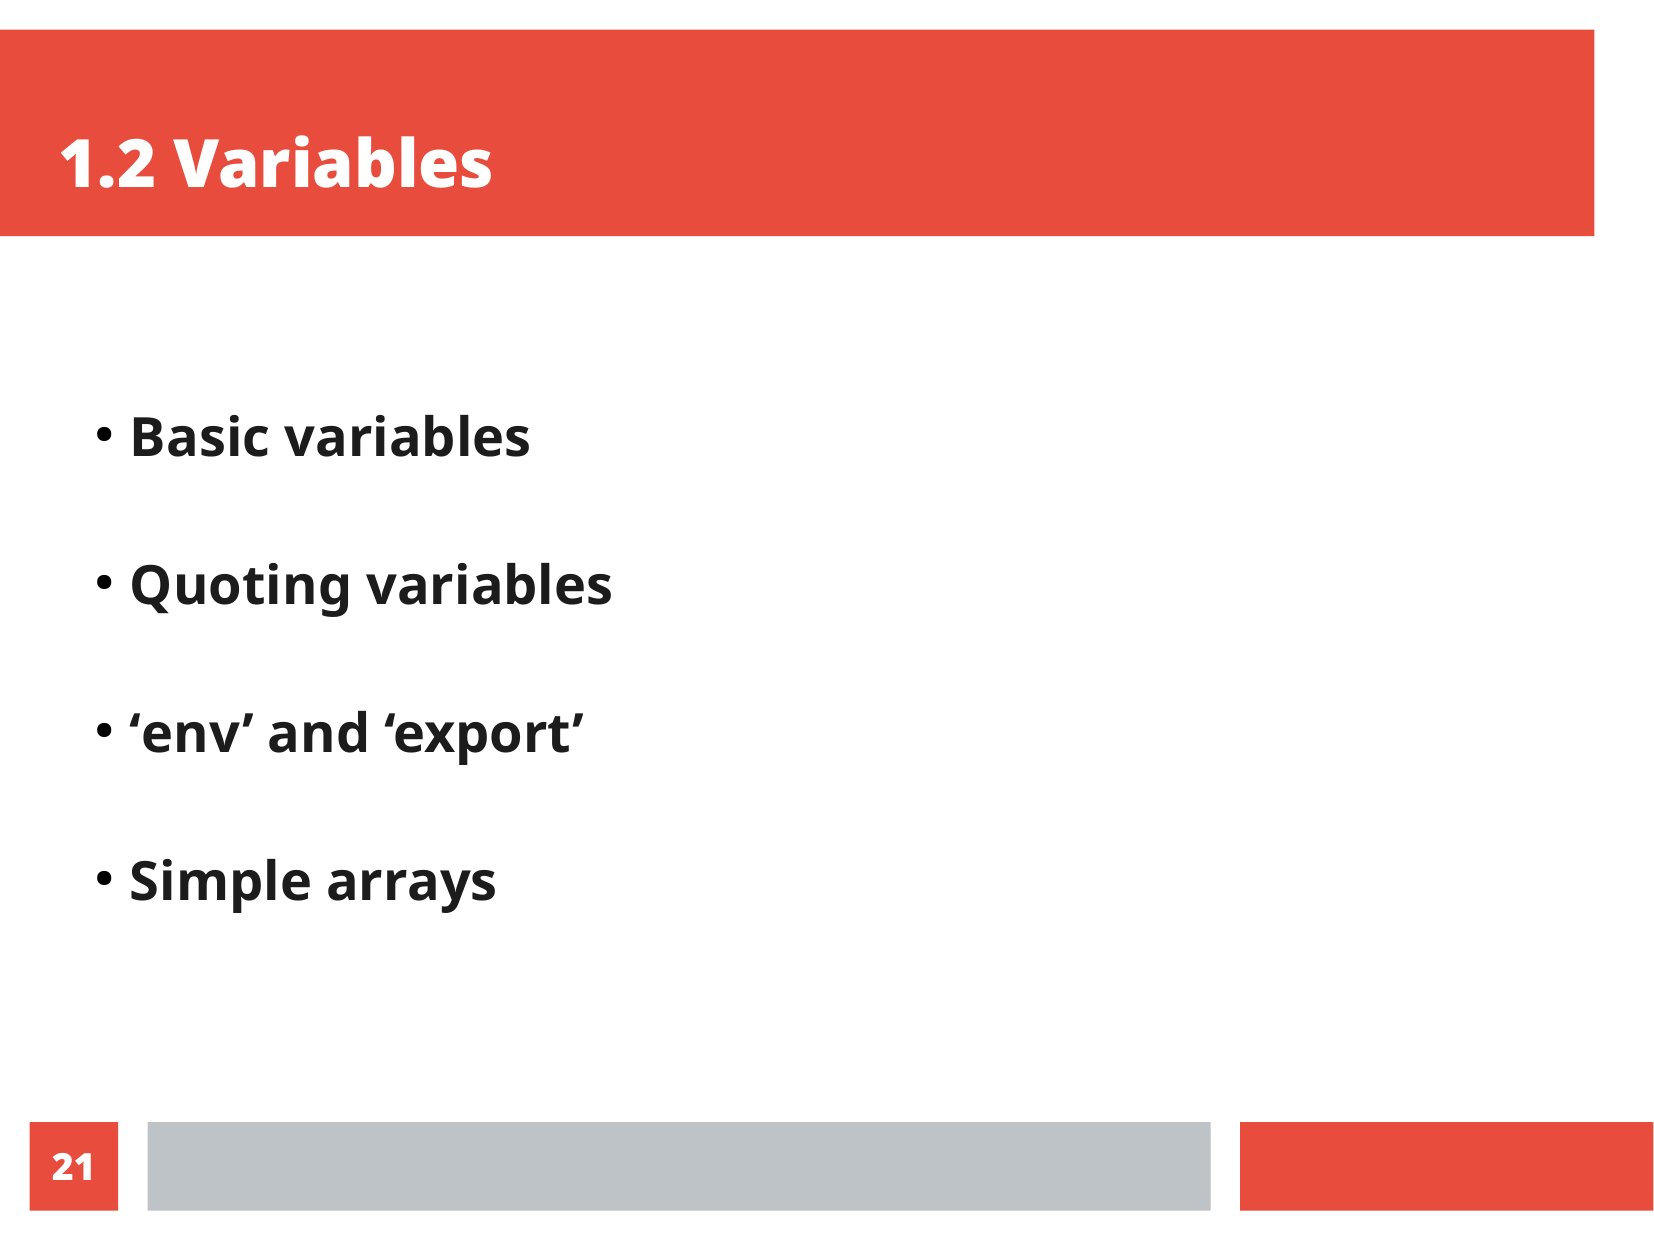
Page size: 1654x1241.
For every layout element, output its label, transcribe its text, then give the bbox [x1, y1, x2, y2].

title 1.2 Variables [59, 59, 1595, 207]
subtitle Basic variables Quoting variables ‘env’ and ‘export’ Simple arrays [59, 324, 1565, 1093]
